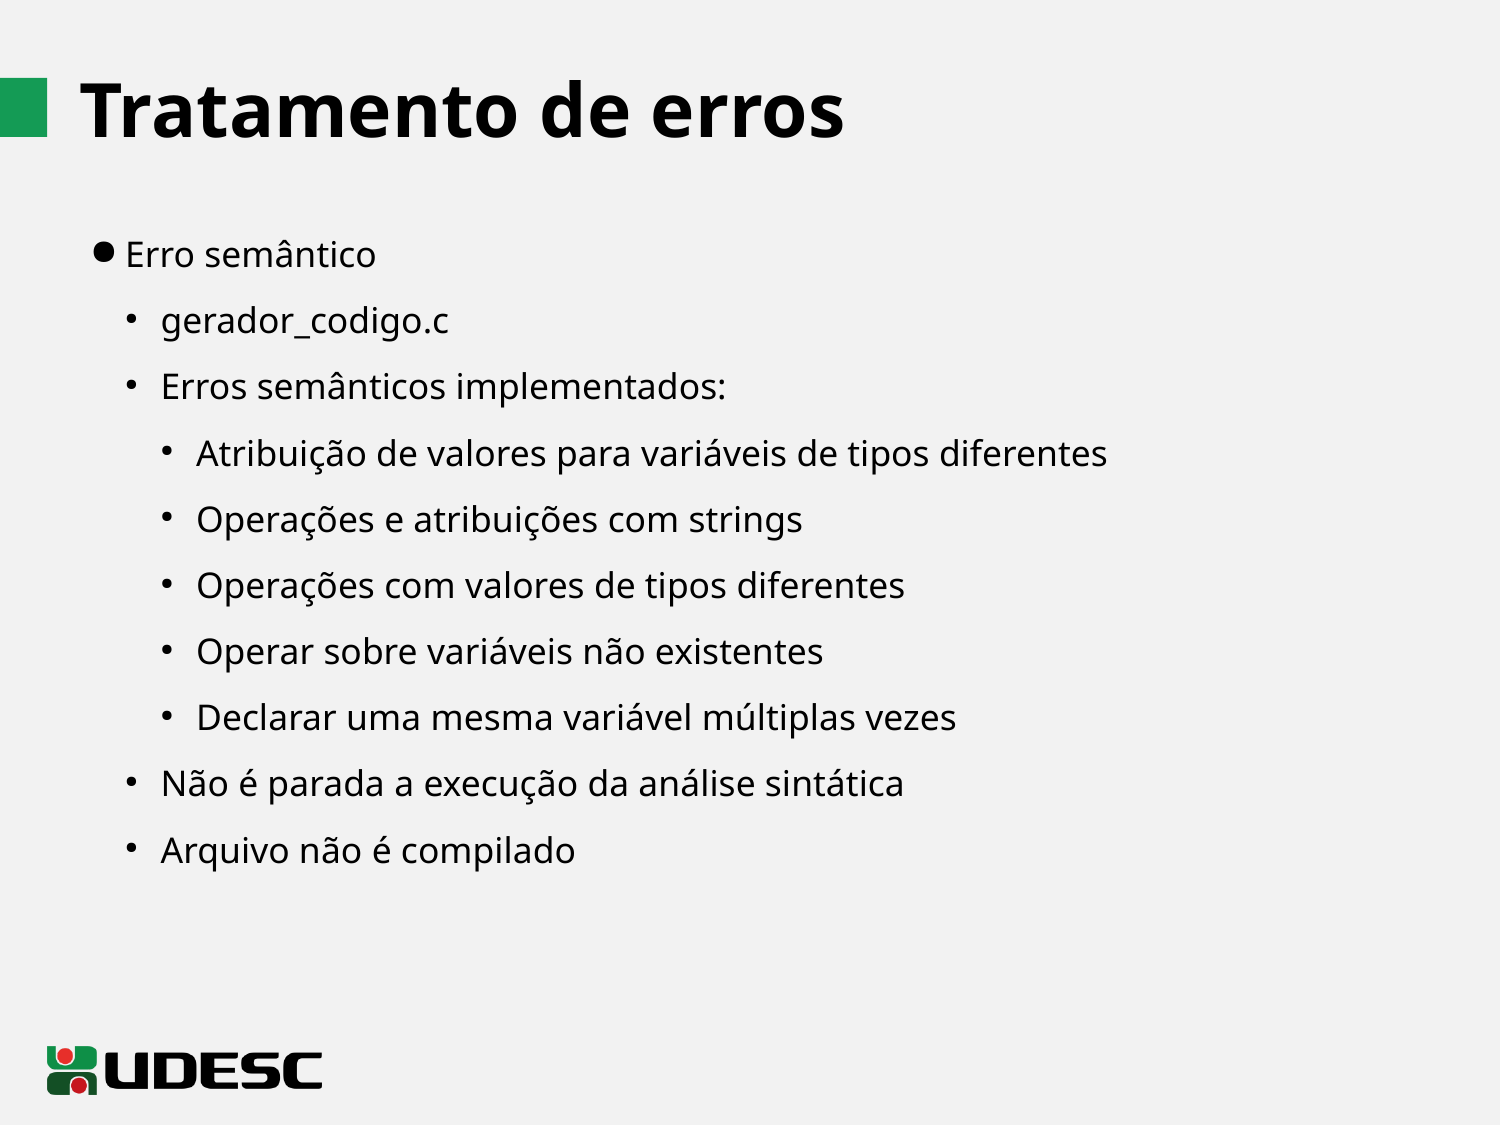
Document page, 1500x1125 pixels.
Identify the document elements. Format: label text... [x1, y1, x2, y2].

text_box [0, 77, 48, 137]
picture [47, 1046, 322, 1095]
text_box Erro semântico gerador_codigo.c Erros semânticos implementados: Atribuição de valores para variáveis de tipos diferentes Operações e atribuições com strings Operações com valores de tipos diferentes Operar sobre variáveis não existentes Declarar uma mesma variável múltiplas vezes Não é parada a execução da análise sintática Arquivo não é compilado [75, 224, 1426, 878]
text_box Tratamento de erros [64, 54, 1081, 160]
